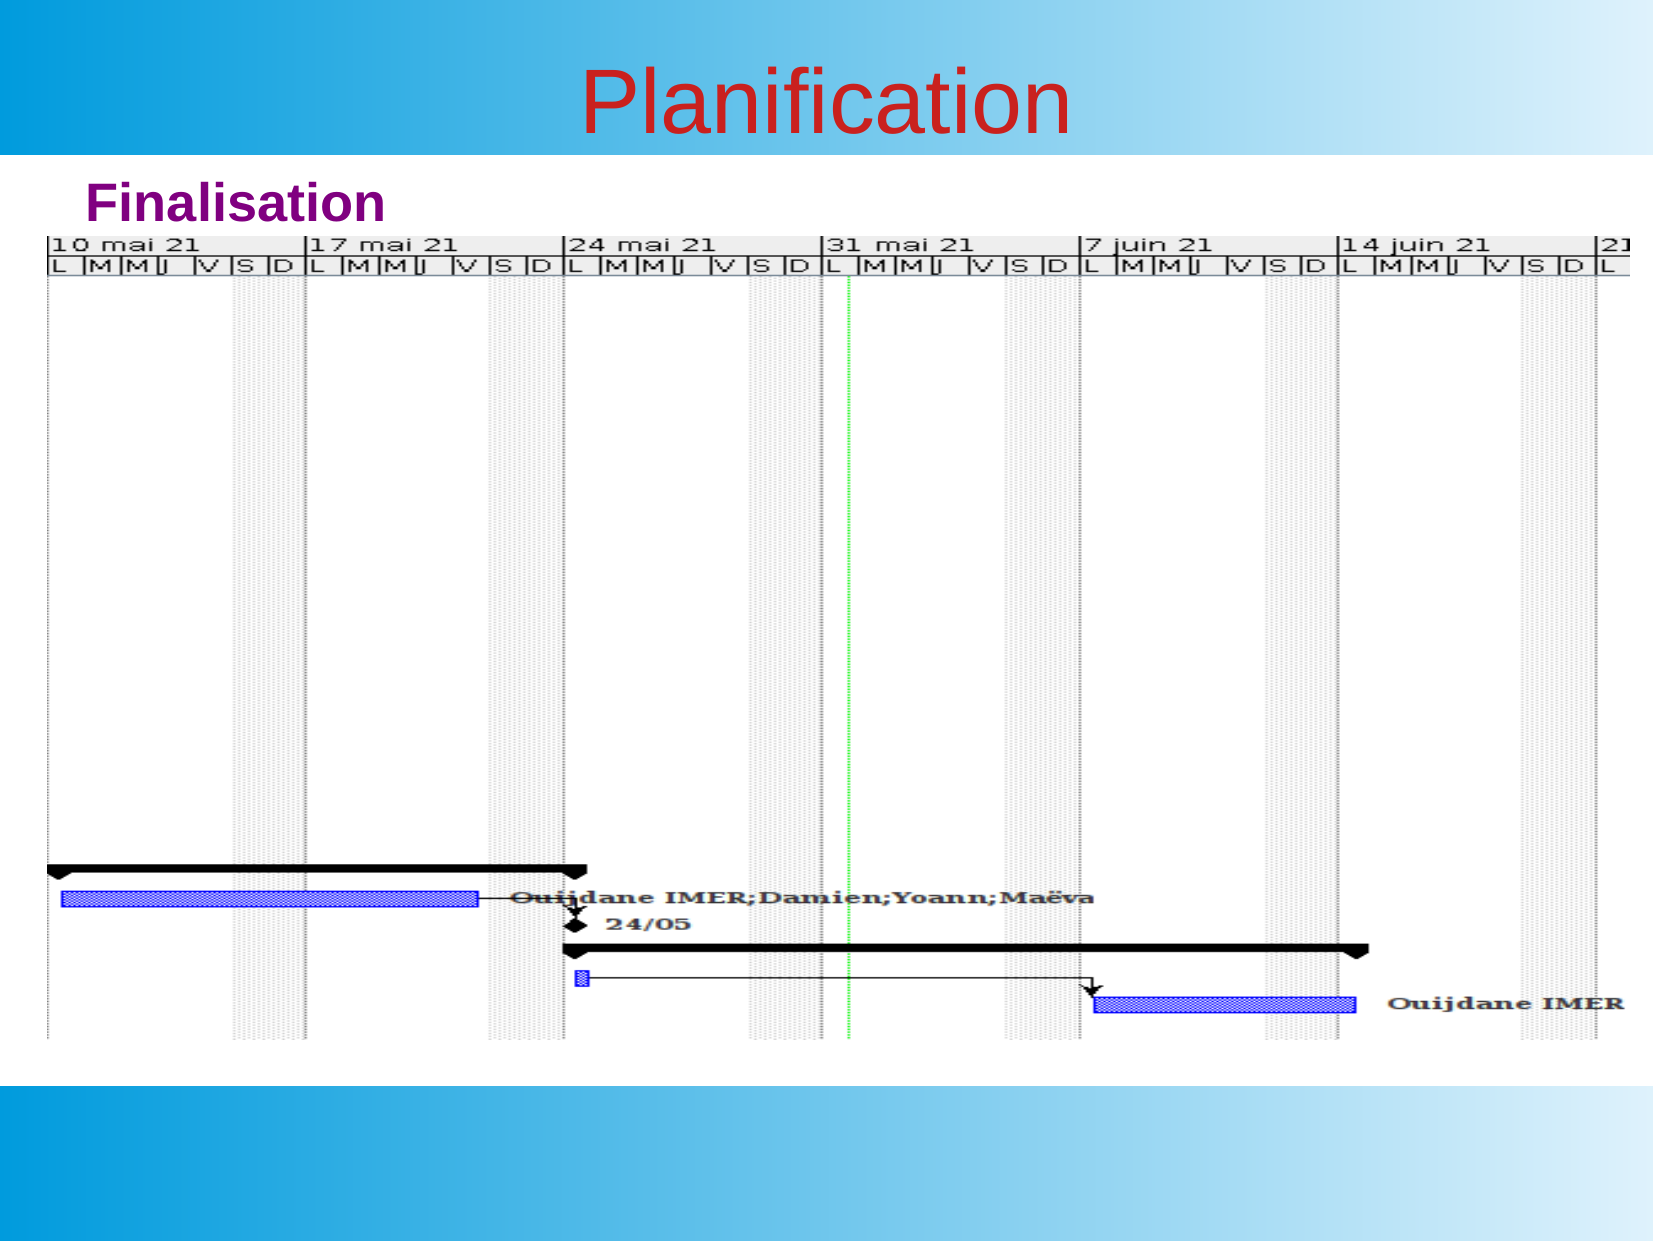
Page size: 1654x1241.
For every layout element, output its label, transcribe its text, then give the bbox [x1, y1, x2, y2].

picture [47, 236, 1630, 1040]
text_box Finalisation [70, 165, 768, 241]
title Planification [82, 49, 1571, 155]
